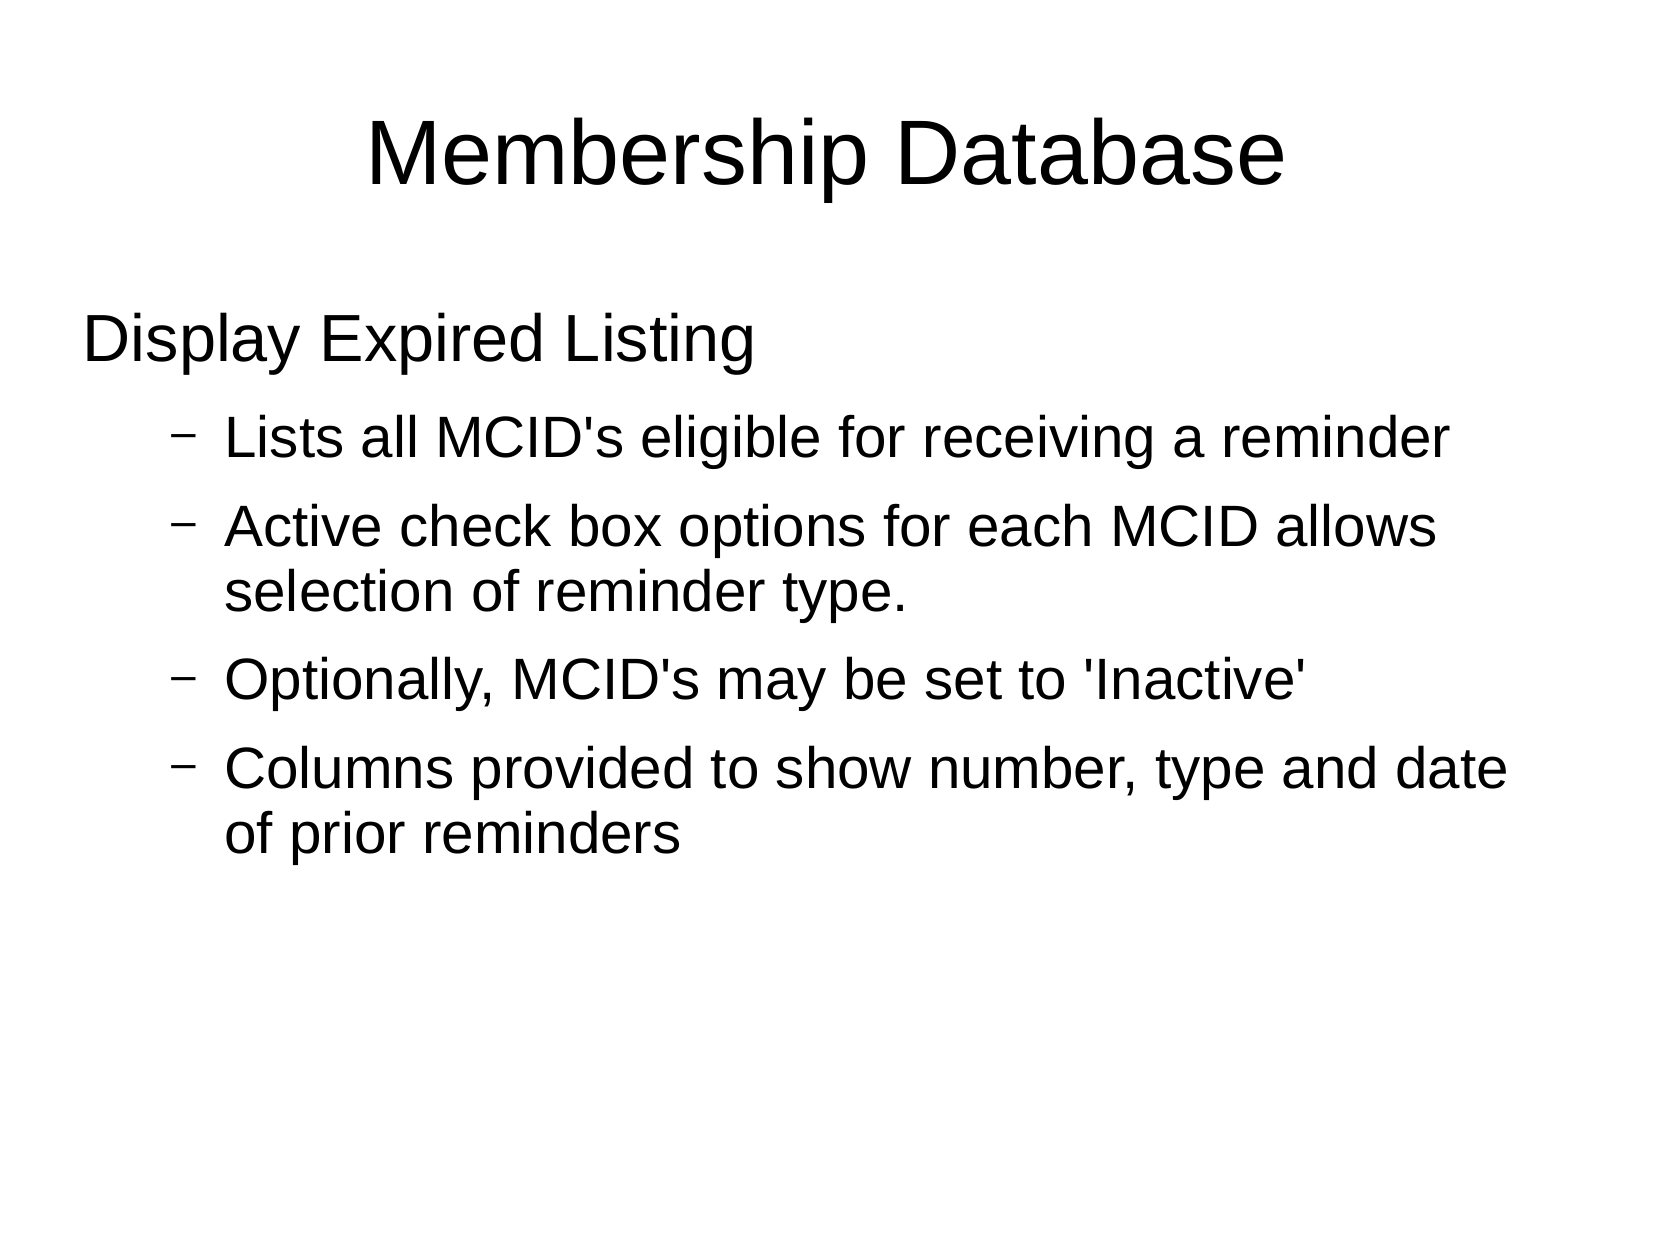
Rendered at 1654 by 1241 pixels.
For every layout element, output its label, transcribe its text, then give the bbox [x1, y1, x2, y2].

list Display Expired Listing Lists all MCID's eligible for receiving a reminder Active check box options for each MCID allows selection of reminder type. Optionally, MCID's may be set to 'Inactive' Columns provided to show number, type and date of prior reminders [82, 300, 1571, 1021]
title Membership Database [82, 49, 1571, 257]
